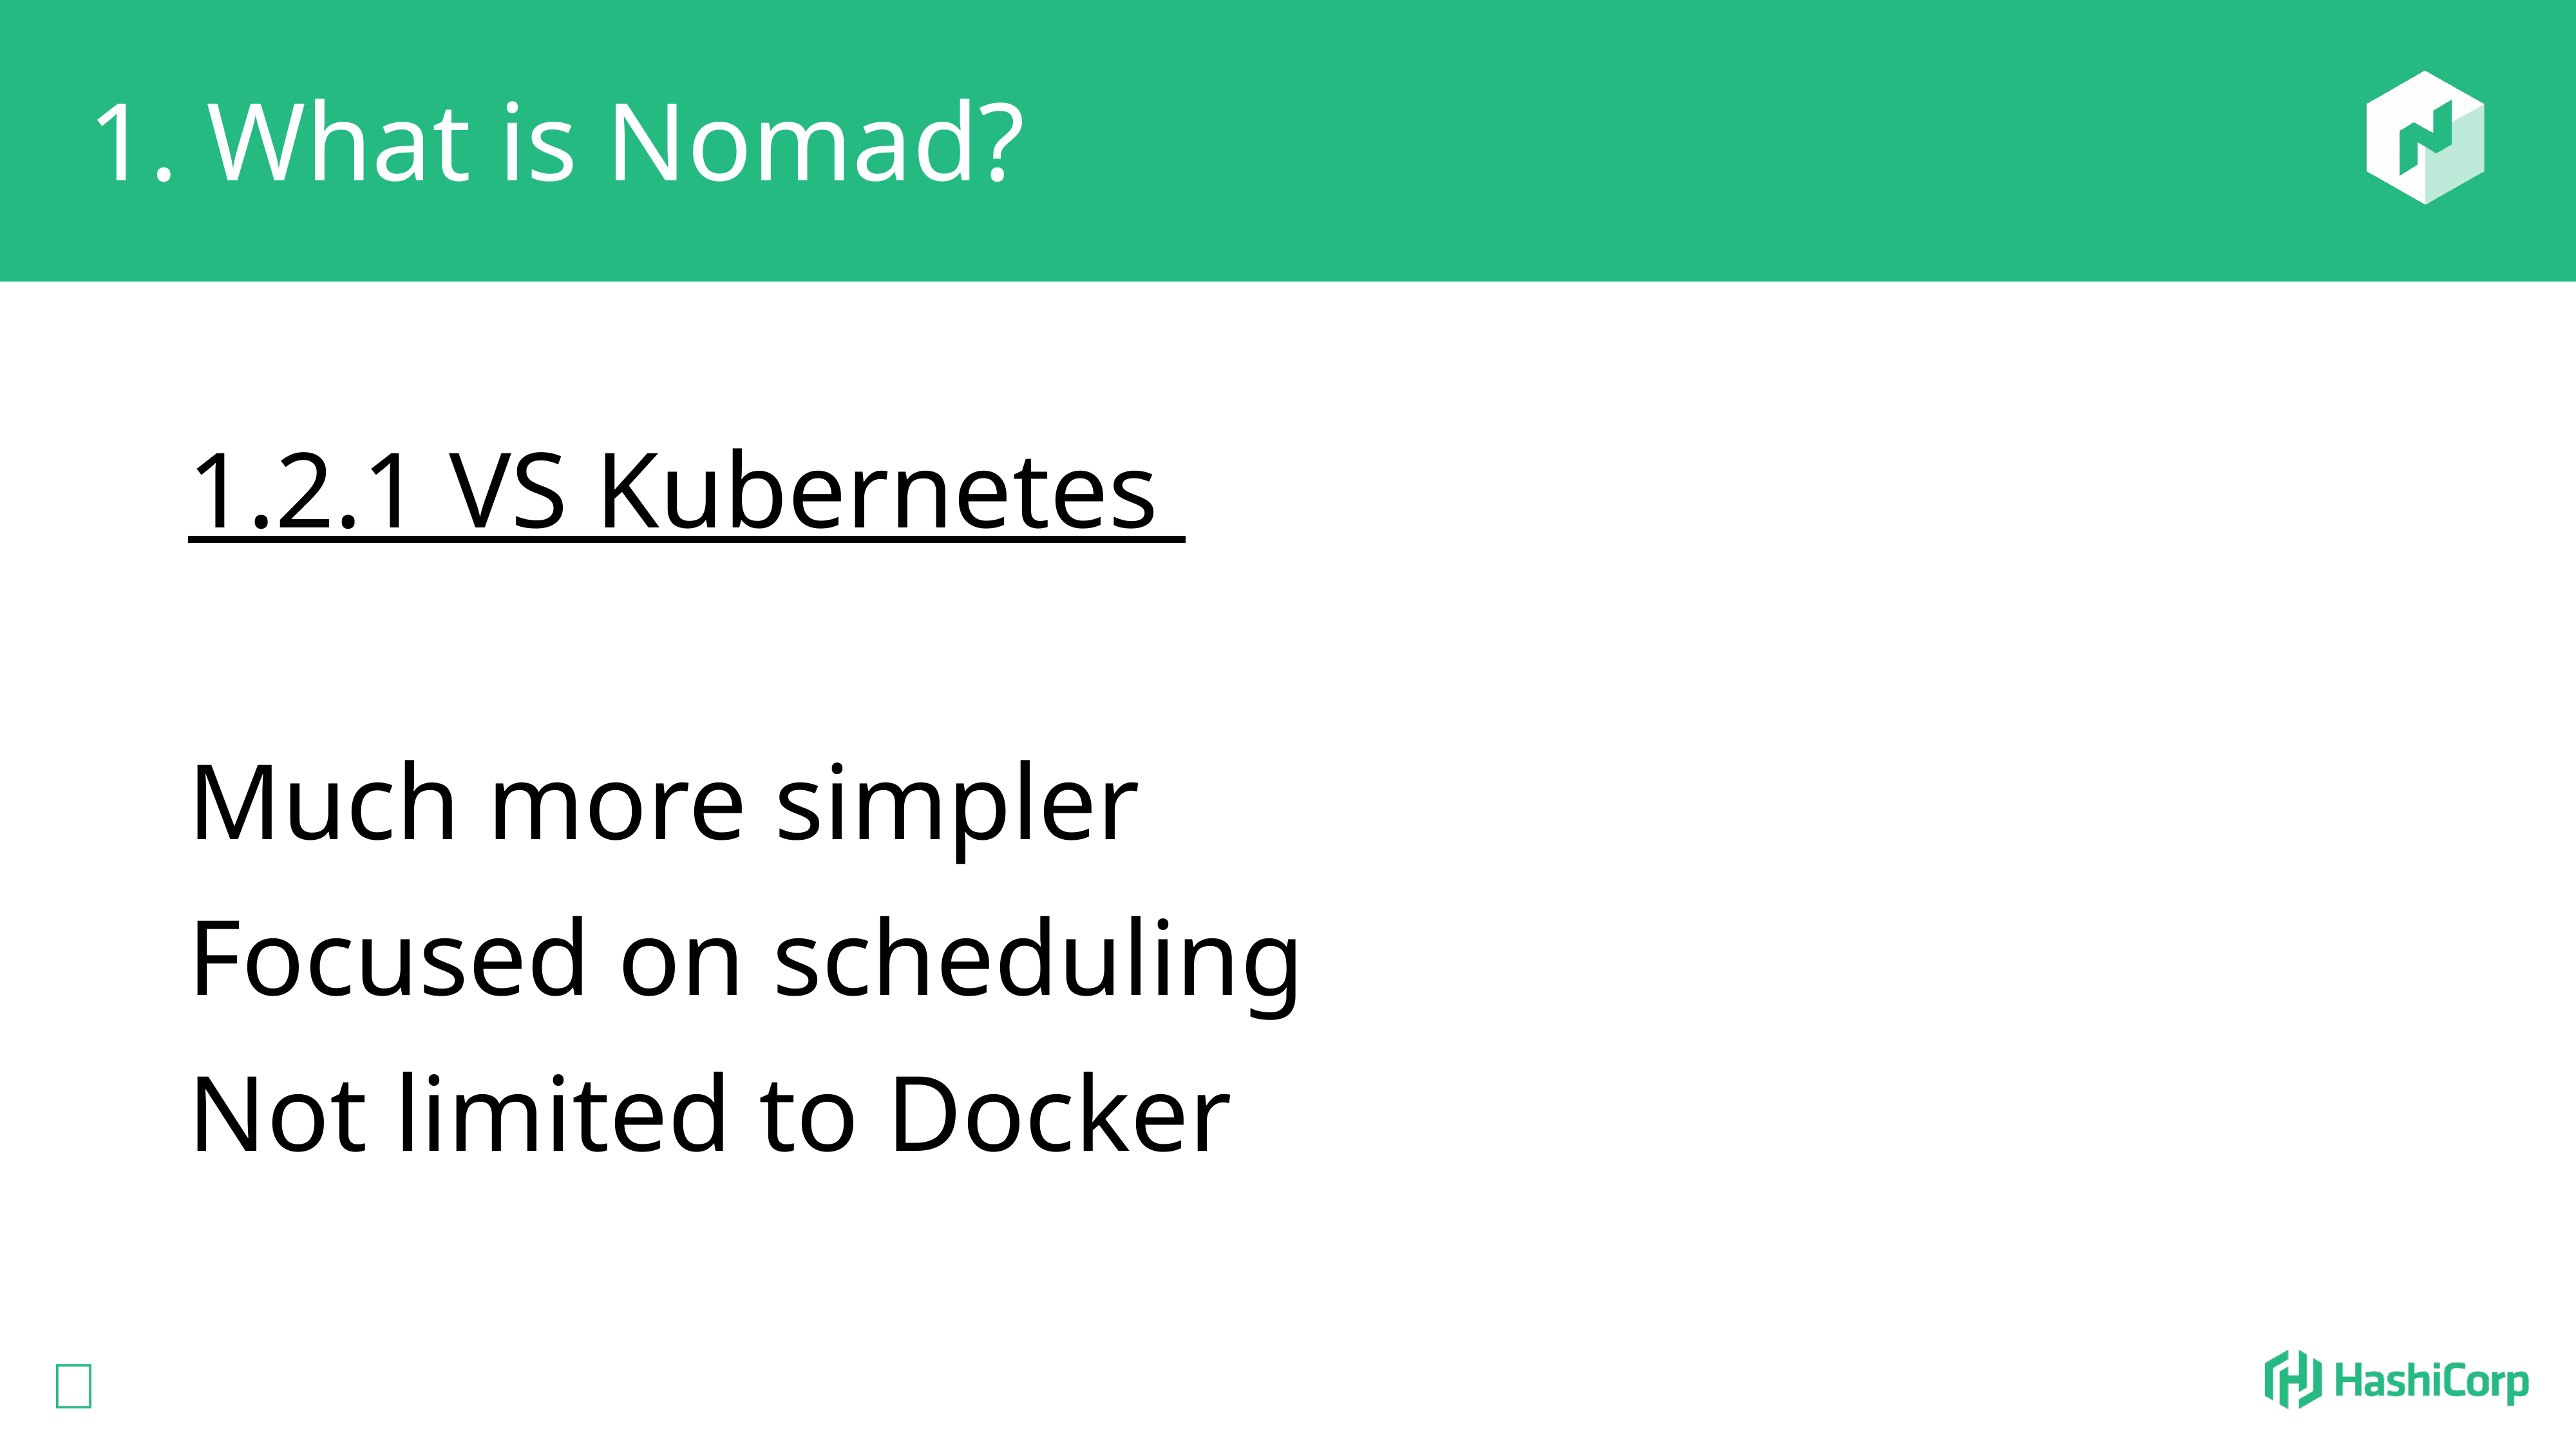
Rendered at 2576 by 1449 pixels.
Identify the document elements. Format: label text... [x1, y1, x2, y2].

title 1. What is Nomad? [82, 37, 2313, 238]
picture [2265, 1349, 2529, 1410]
picture [2358, 70, 2493, 205]
list 1.2.1 VS Kubernetes Much more simpler Focused on scheduling Not limited to Docker [187, 402, 2389, 1208]
